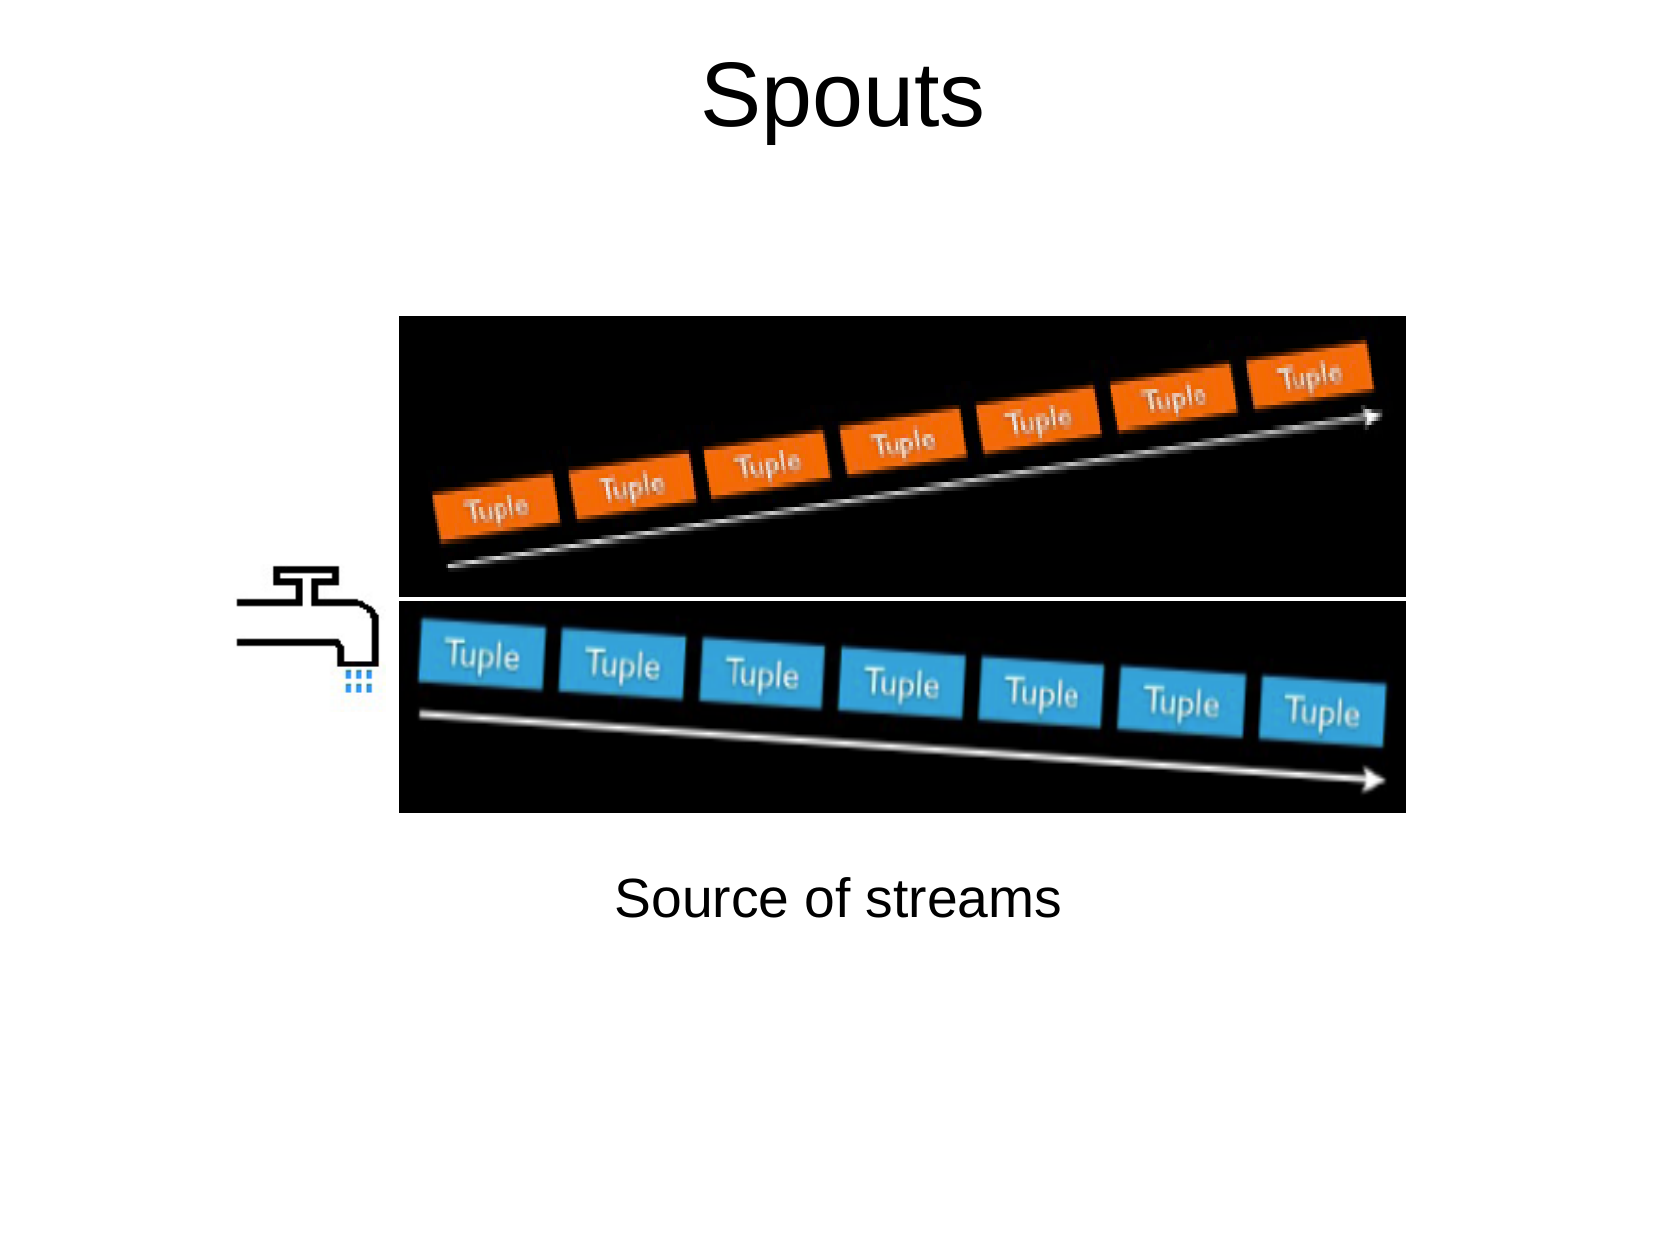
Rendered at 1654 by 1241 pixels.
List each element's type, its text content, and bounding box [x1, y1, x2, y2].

title Spouts [124, 20, 1530, 159]
picture [399, 601, 1406, 813]
picture [399, 316, 1406, 597]
text_box Source of streams [564, 854, 1078, 936]
picture [220, 551, 386, 712]
